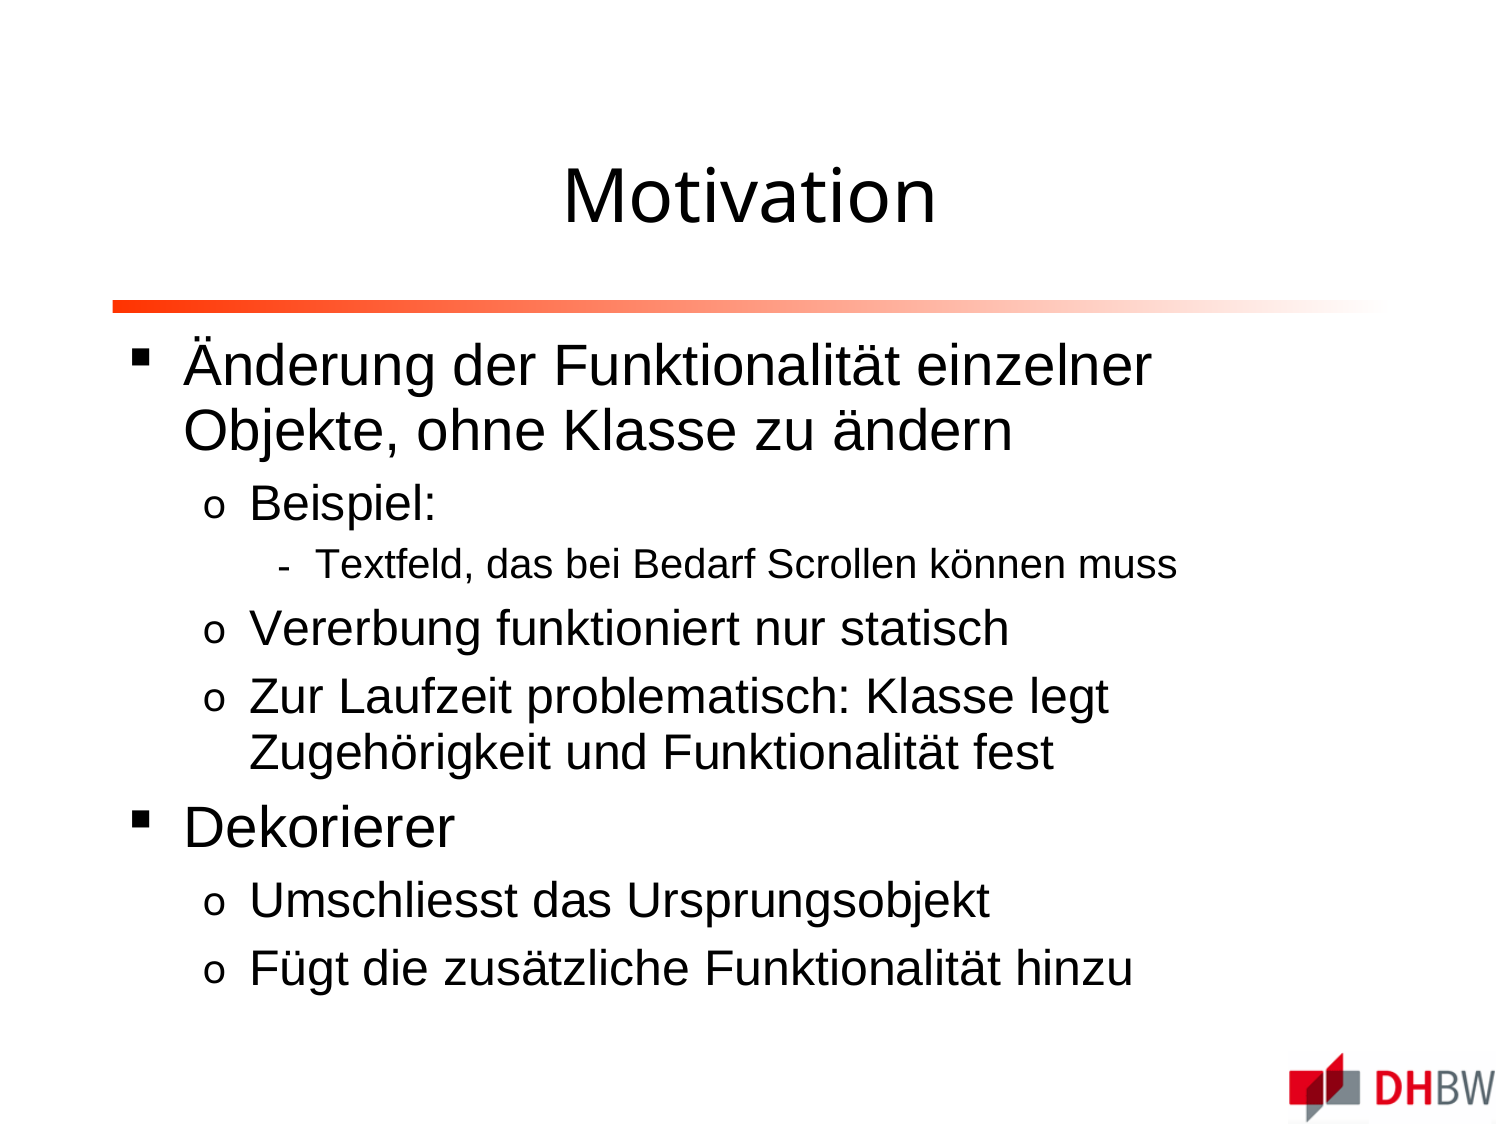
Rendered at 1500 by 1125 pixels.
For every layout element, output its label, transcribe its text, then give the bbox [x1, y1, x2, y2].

picture [1288, 1051, 1496, 1124]
list Änderung der Funktionalität einzelner Objekte, ohne Klasse zu ändern Beispiel: Textfeld, das bei Bedarf Scrollen können muss Vererbung funktioniert nur statisch Zur Laufzeit problematisch: Klasse legt Zugehörigkeit und Funktionalität fest Dekorierer Umschliesst das Ursprungsobjekt Fügt die zusätzliche Funktionalität hinzu [112, 324, 1388, 1072]
title Motivation [112, 99, 1388, 288]
